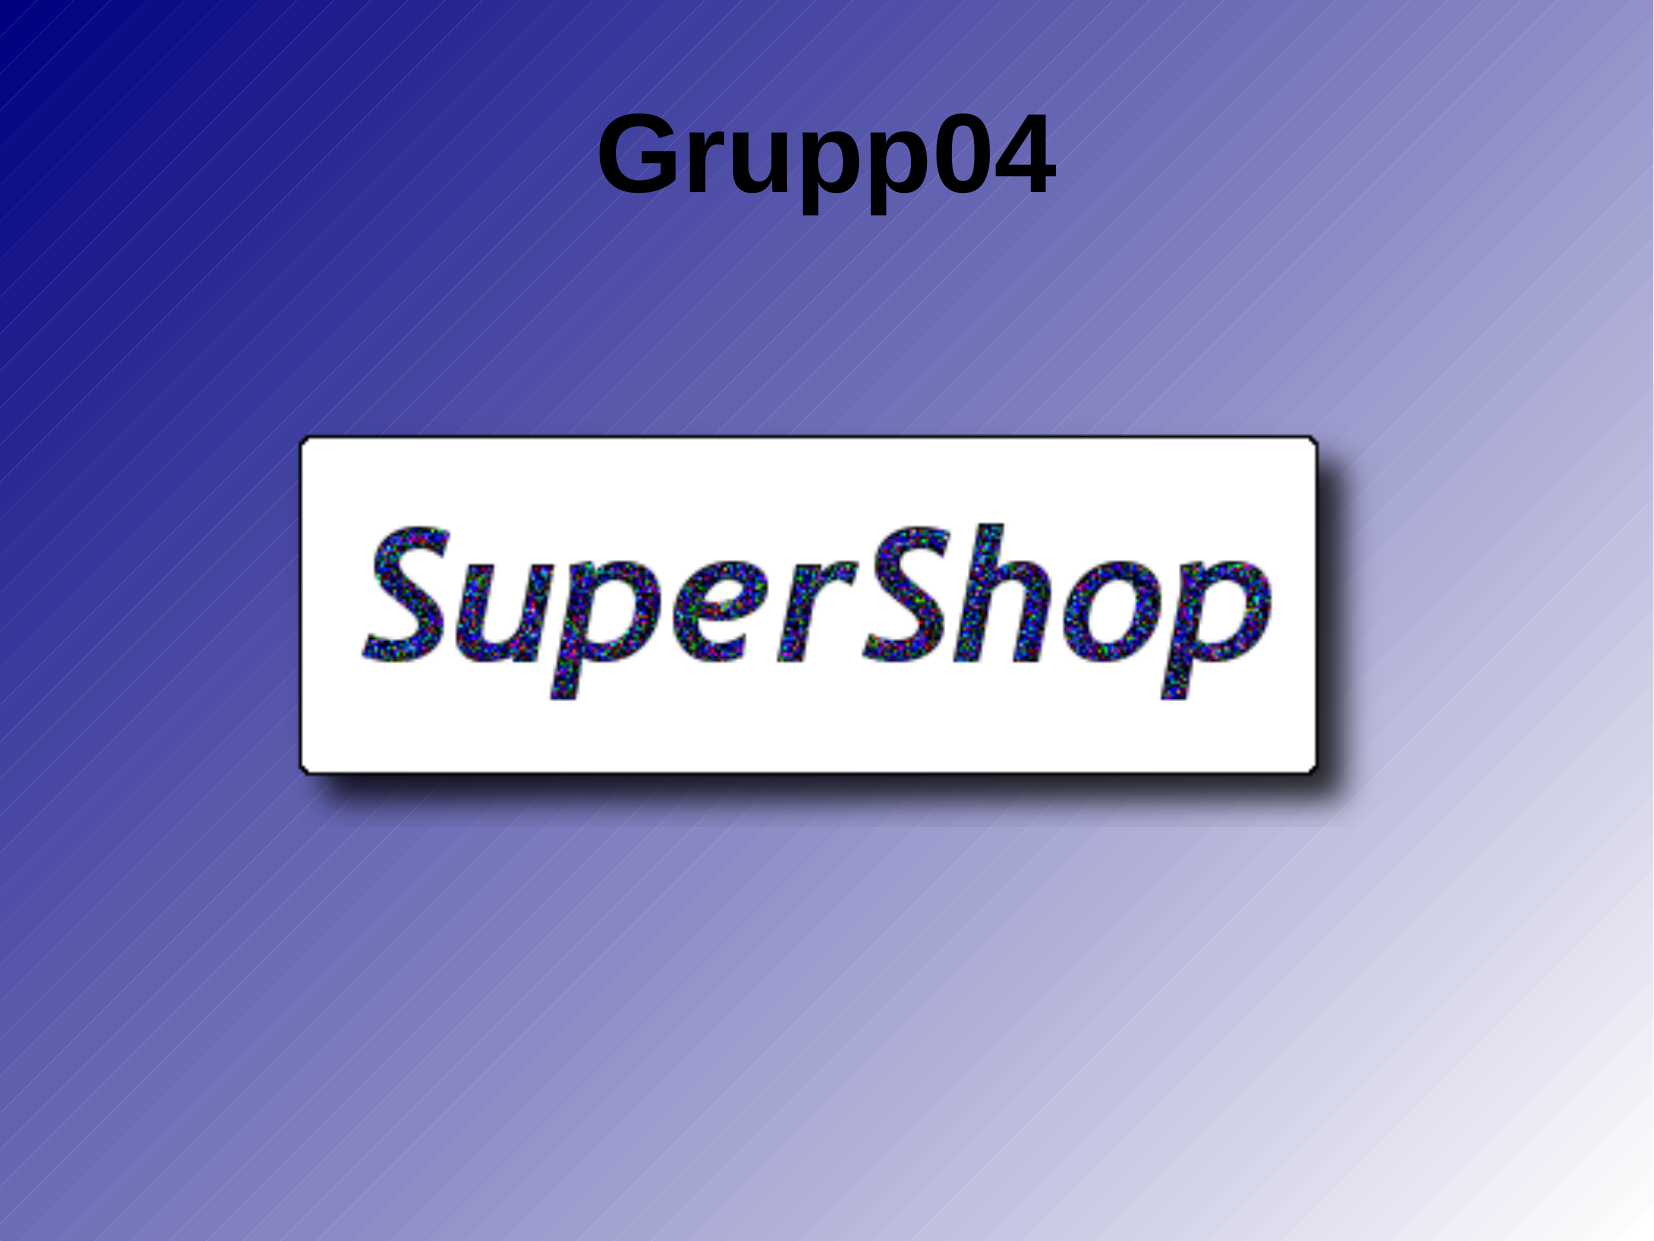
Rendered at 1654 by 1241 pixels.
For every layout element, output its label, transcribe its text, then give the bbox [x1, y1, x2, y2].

title Grupp04 [82, 49, 1571, 257]
picture [259, 389, 1392, 827]
